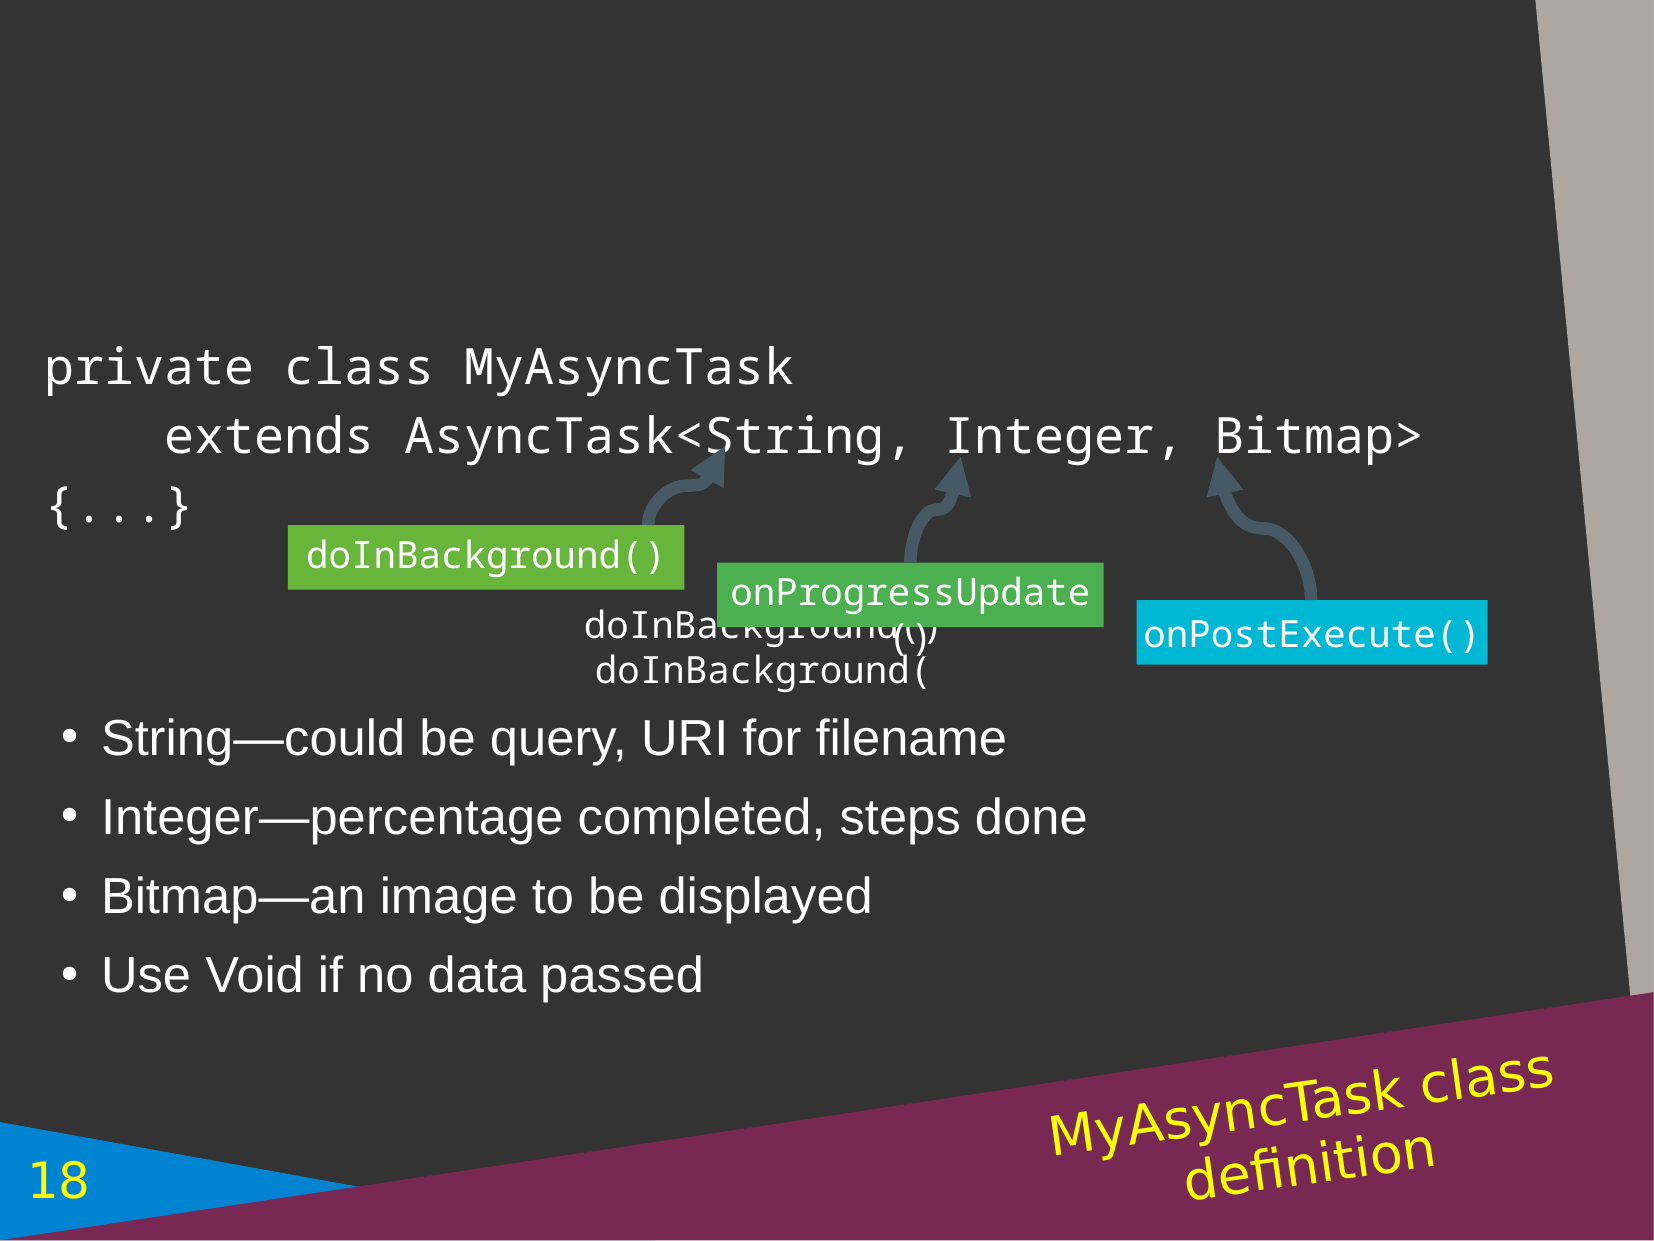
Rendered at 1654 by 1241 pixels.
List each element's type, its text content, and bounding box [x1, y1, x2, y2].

text_box onPostExecute() [1136, 600, 1488, 665]
title MyAsyncTask class definition [956, 995, 1654, 1241]
text_box private class MyAsyncTask extends AsyncTask<String, Integer, Bitmap> {...} doInBackground() doInBackground( [29, 310, 1499, 745]
text_box onProgressUpdate() [717, 562, 1104, 628]
list String—could be query, URI for filename Integer—percentage completed, steps done Bitmap—an image to be displayed Use Void if no data passed [47, 708, 1536, 1004]
text_box doInBackground() [287, 525, 685, 590]
